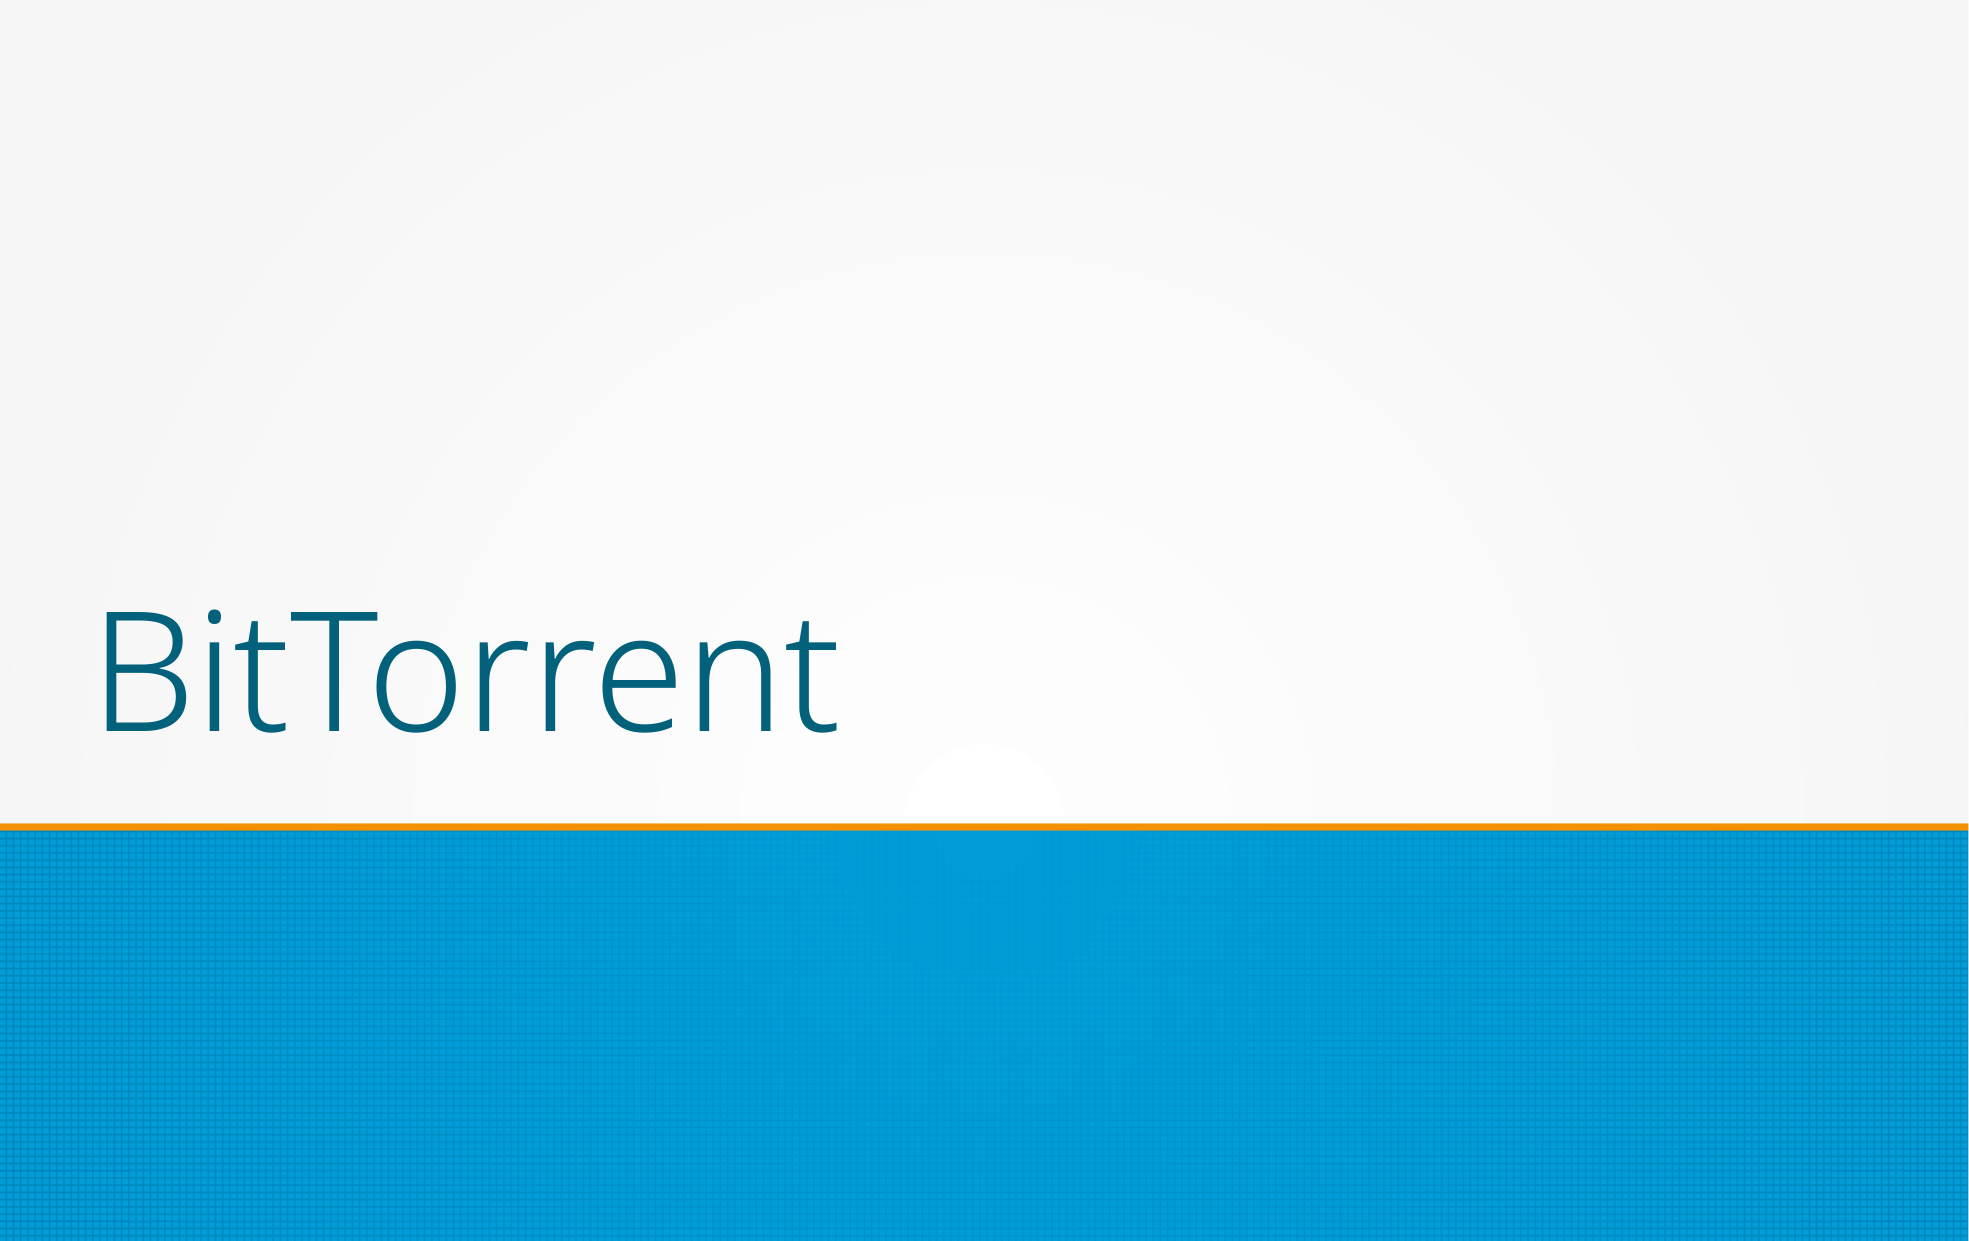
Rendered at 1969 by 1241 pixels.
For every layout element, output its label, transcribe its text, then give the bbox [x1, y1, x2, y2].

title BitTorrent [90, 49, 1862, 781]
picture [0, 0, 1969, 830]
